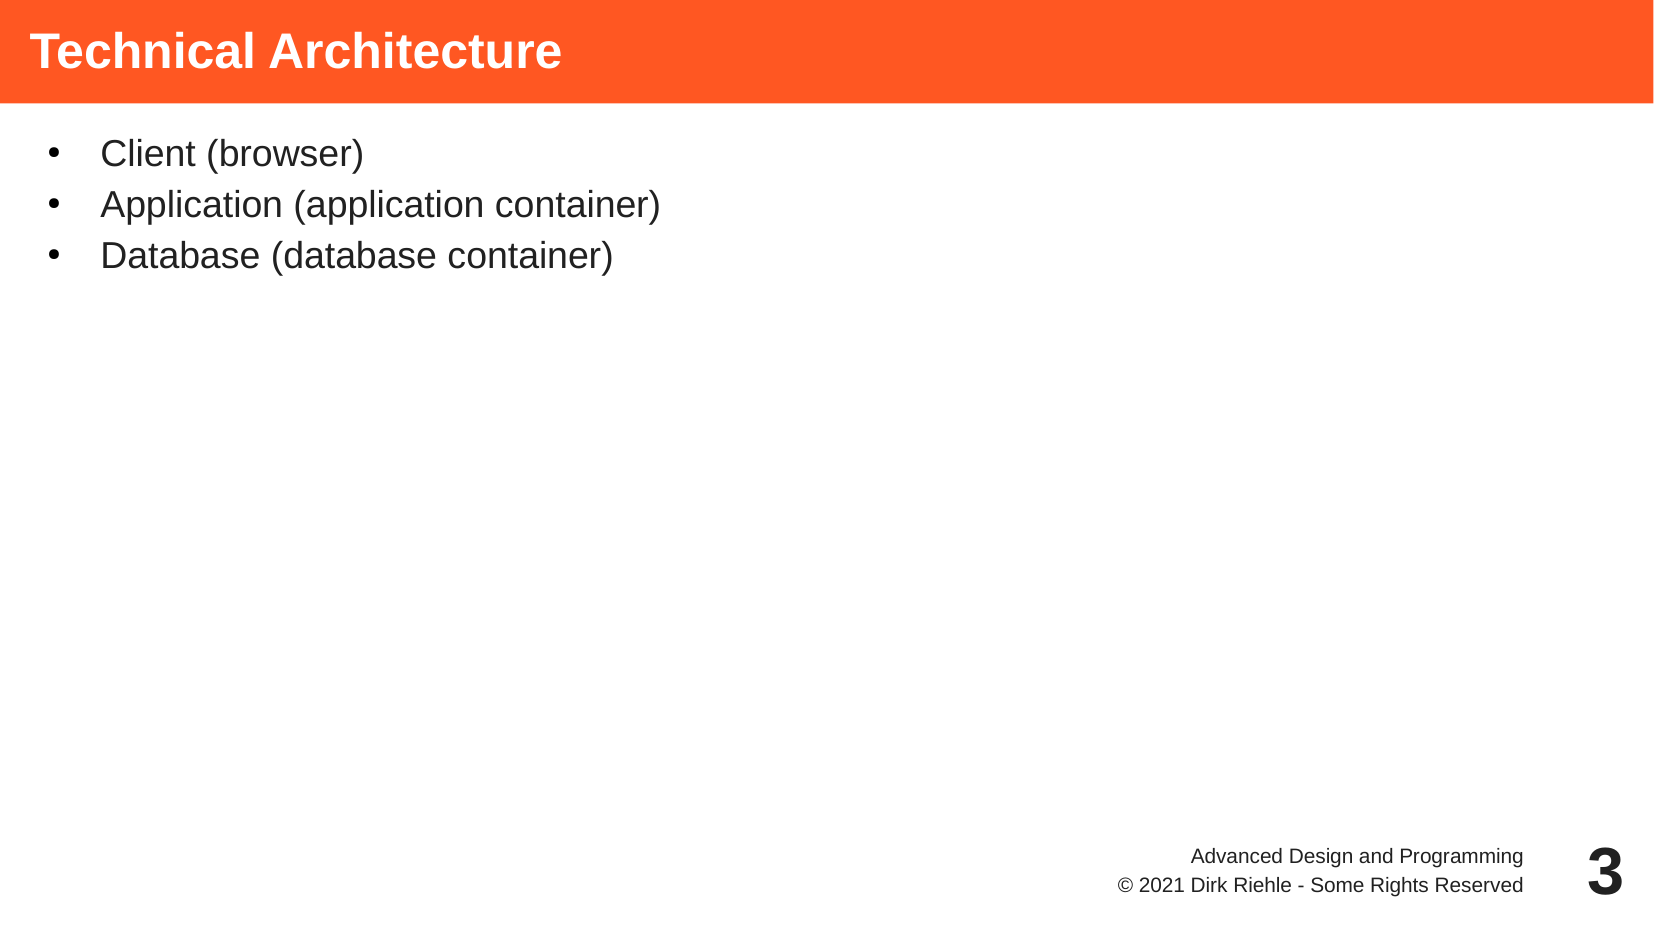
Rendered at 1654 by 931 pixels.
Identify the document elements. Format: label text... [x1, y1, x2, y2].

list Client (browser) Application (application container) Database (database container) [29, 132, 1625, 813]
title Technical Architecture [0, 0, 1654, 104]
